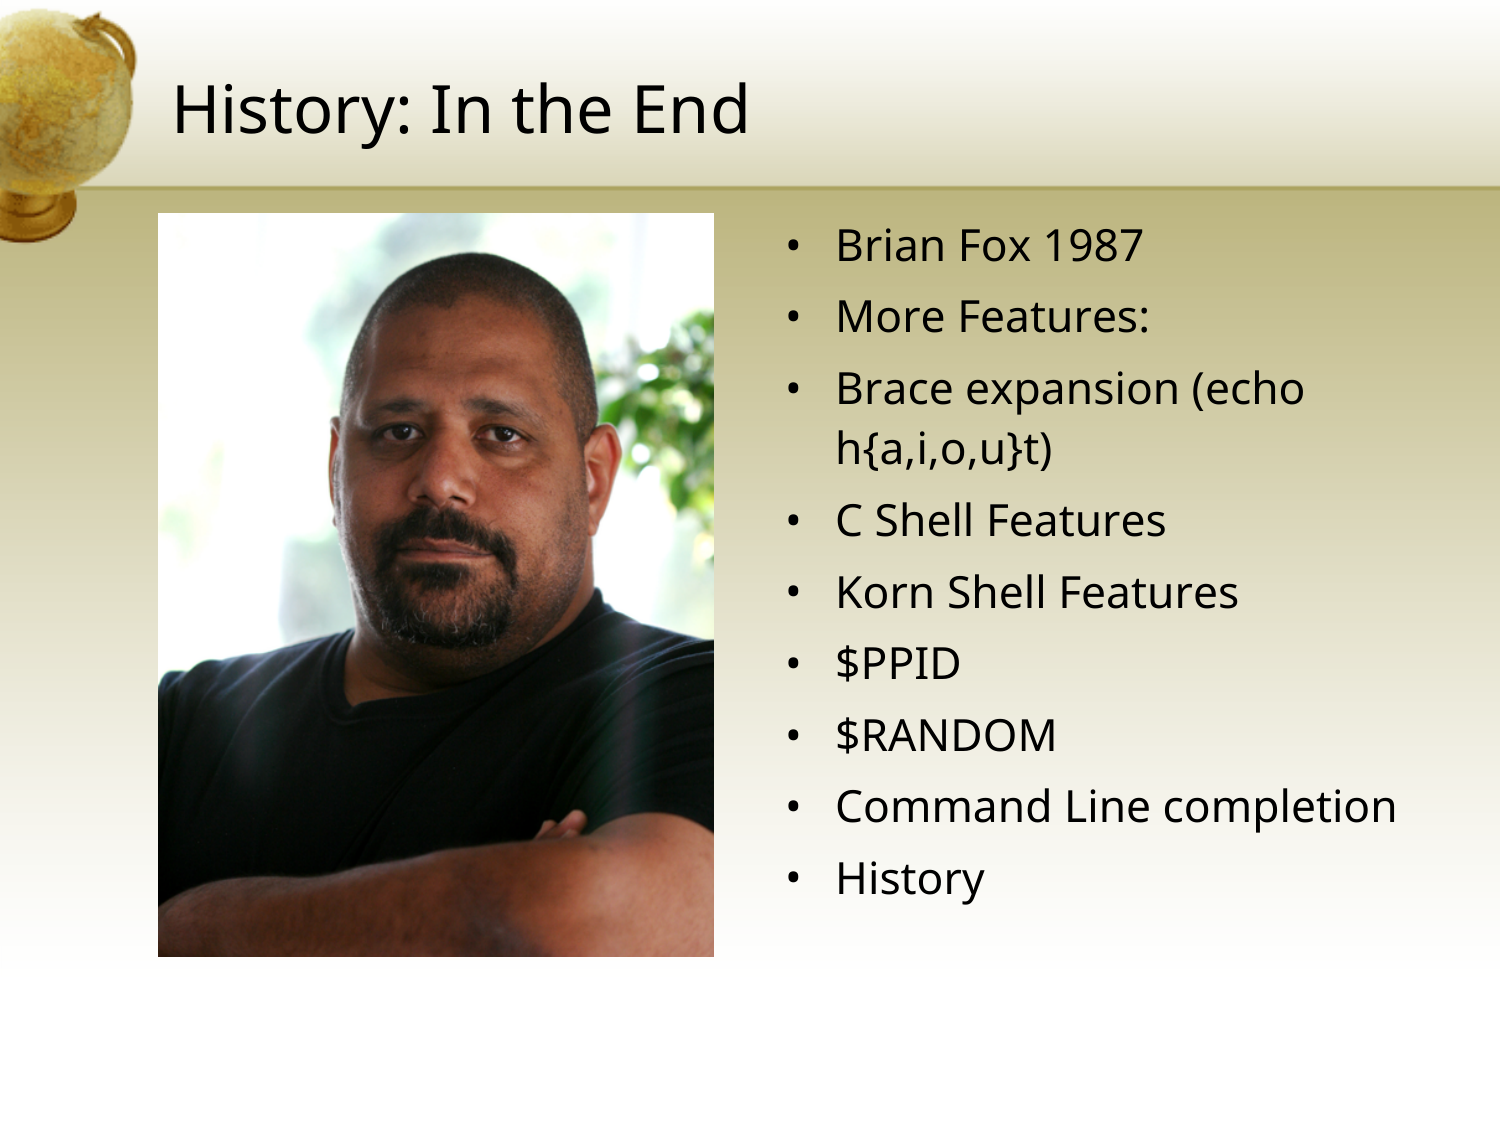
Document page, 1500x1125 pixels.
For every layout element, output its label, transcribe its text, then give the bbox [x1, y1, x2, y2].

title History: In the End [171, 44, 1436, 172]
list Brian Fox 1987 More Features: Brace expansion (echo h{a,i,o,u}t) C Shell Features Korn Shell Features $PPID $RANDOM Command Line completion History [785, 214, 1403, 957]
picture [0, 0, 1500, 1125]
